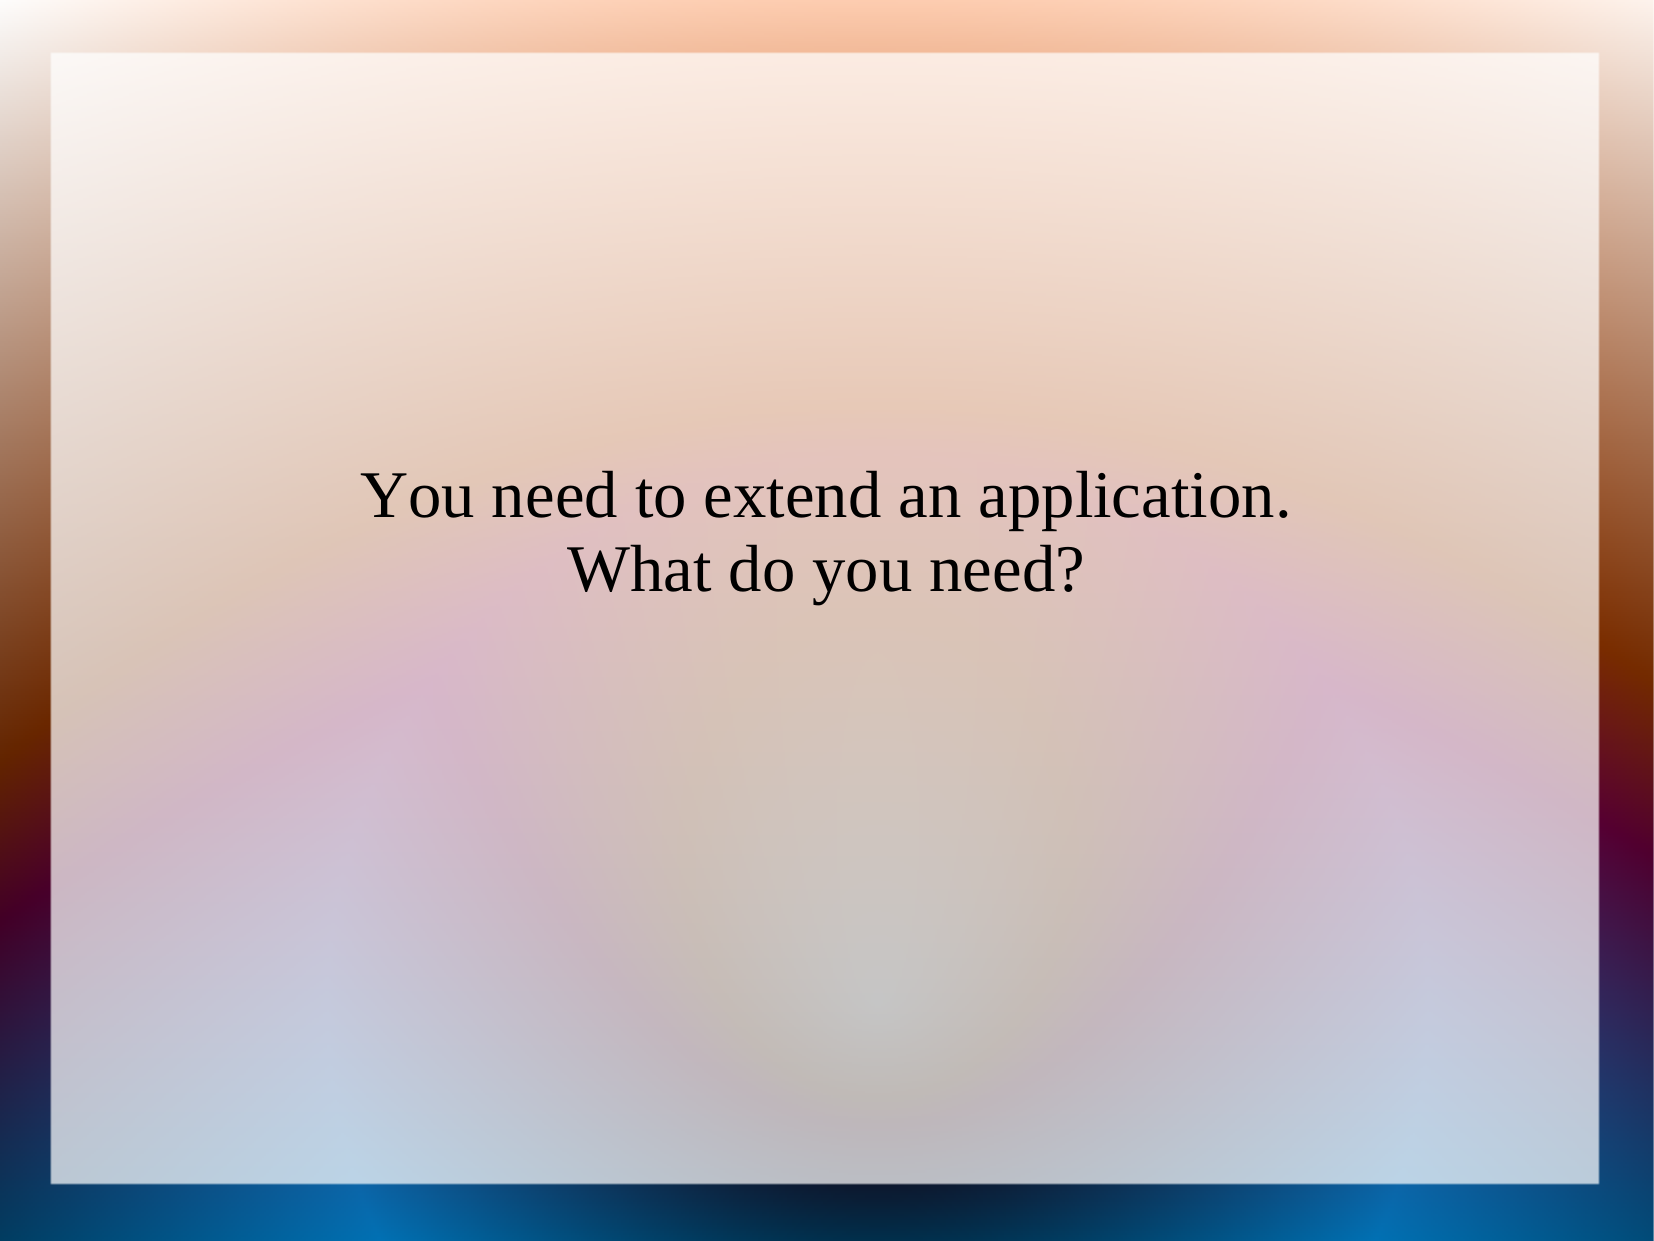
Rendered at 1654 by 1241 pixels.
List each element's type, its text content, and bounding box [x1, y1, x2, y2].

subtitle You need to extend an application. What do you need? [82, 55, 1571, 1010]
picture [0, 0, 1654, 1241]
